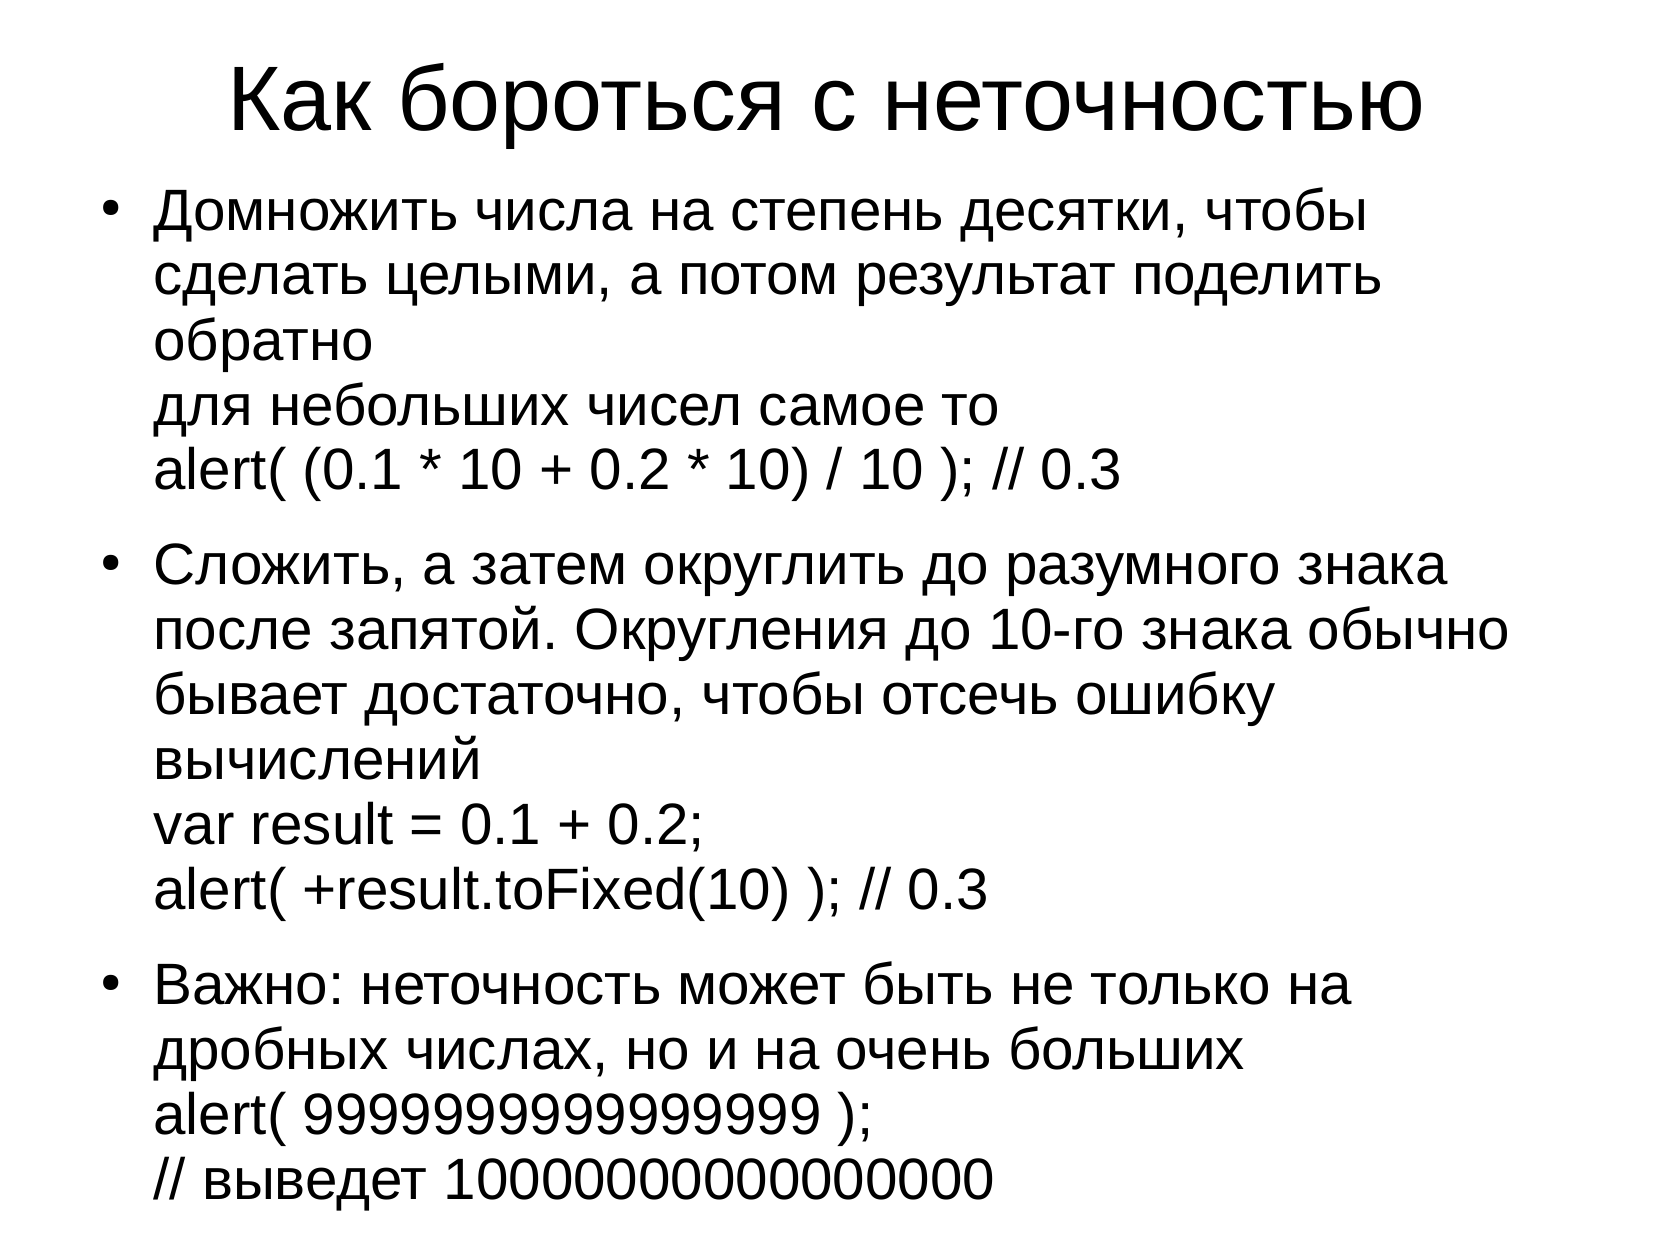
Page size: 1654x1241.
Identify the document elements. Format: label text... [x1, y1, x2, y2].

title Как бороться с неточностью [82, 47, 1571, 150]
list Домножить числа на степень десятки, чтобы сделать целыми, а потом результат поделить обратно для небольших чисел самое то alert( (0.1 * 10 + 0.2 * 10) / 10 ); // 0.3 Сложить, а затем округлить до разумного знака после запятой. Округления до 10-го знака обычно бывает достаточно, чтобы отсечь ошибку вычислений var result = 0.1 + 0.2; alert( +result.toFixed(10) ); // 0.3 Важно: неточность может быть не только на дробных числах, но и на очень больших alert( 9999999999999999 ); // выведет 10000000000000000 [82, 177, 1571, 1209]
